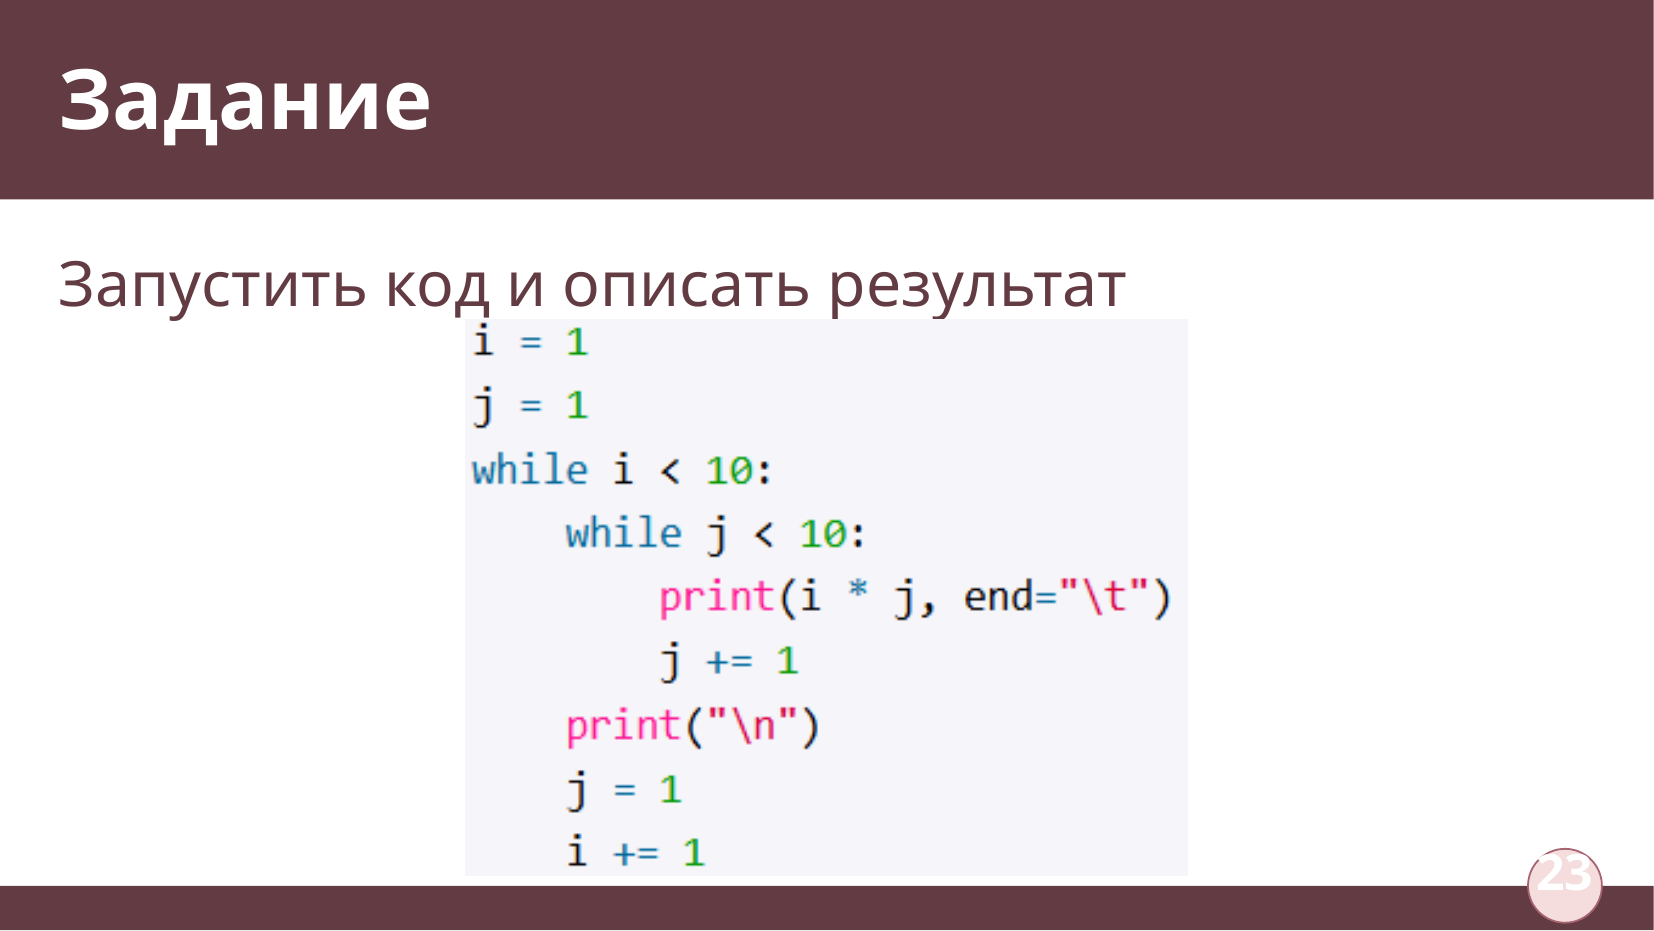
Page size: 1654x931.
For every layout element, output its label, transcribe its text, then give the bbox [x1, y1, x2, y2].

title Задание [59, 37, 1595, 155]
list Запустить код и описать результат [59, 243, 1595, 320]
picture [465, 319, 1188, 876]
